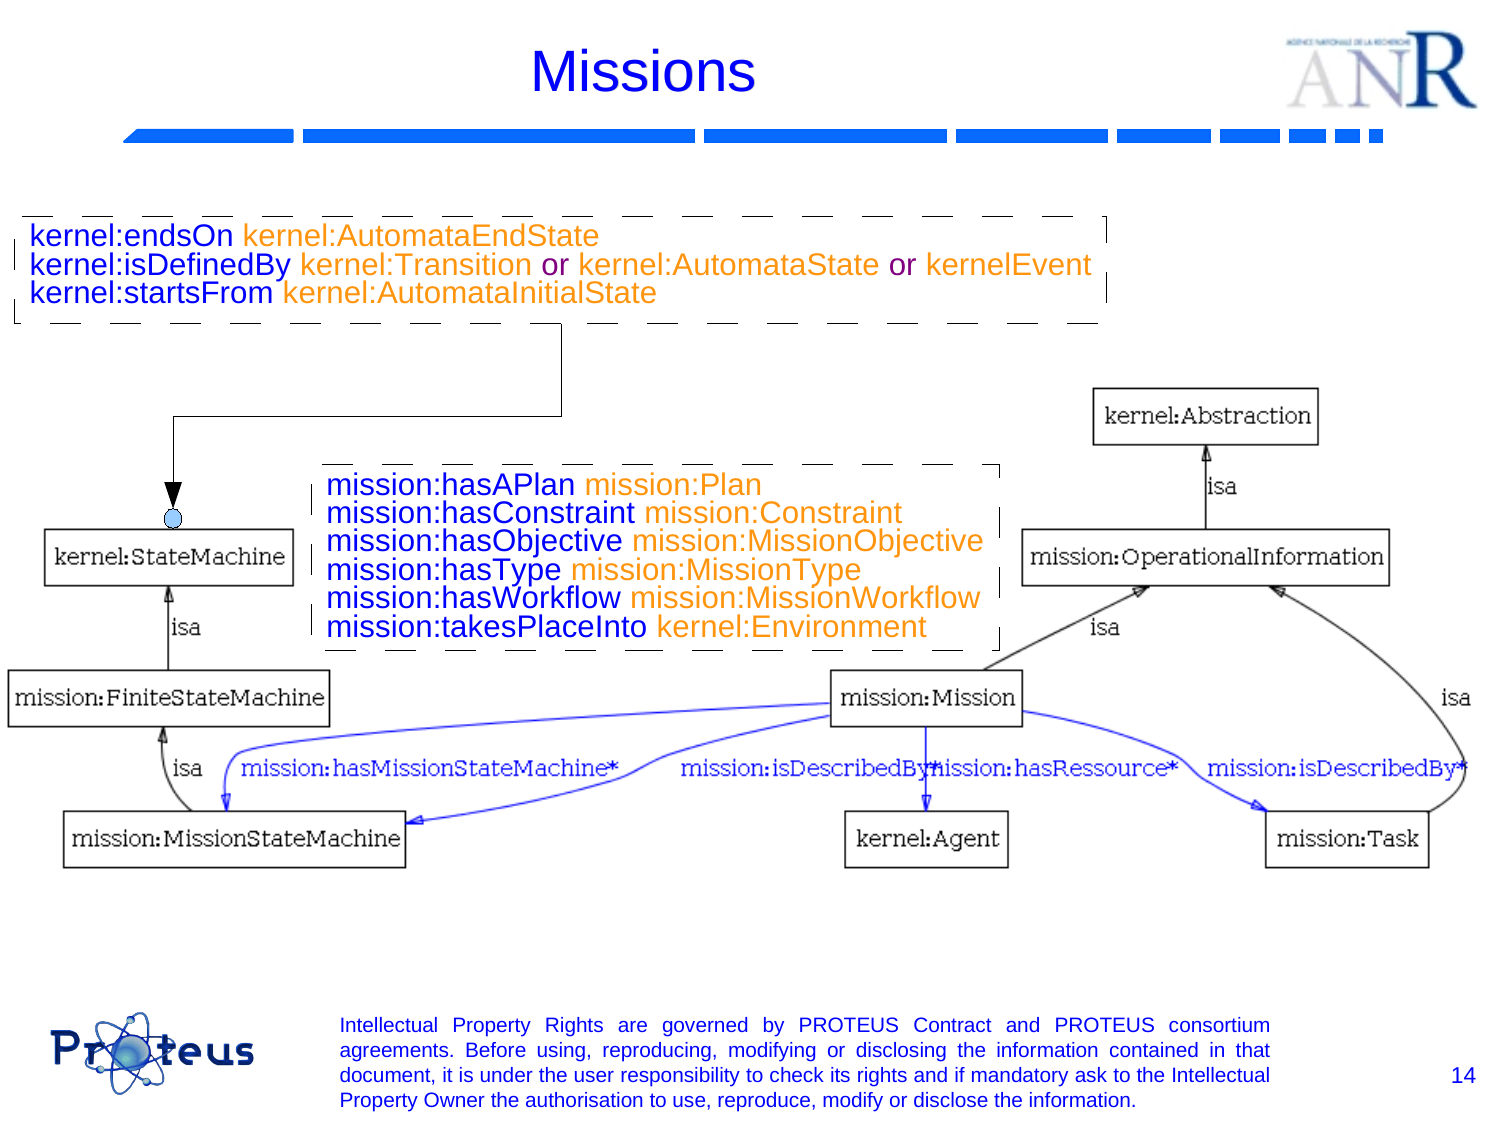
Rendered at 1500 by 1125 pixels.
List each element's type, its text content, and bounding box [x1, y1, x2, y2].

picture [0, 366, 1500, 900]
text_box mission:hasAPlan mission:Plan mission:hasConstraint mission:Constraint mission:hasObjective mission:MissionObjective mission:hasType mission:MissionType mission:hasWorkflow mission:MissionWorkflow mission:takesPlaceInto kernel:Environment [311, 464, 996, 651]
text_box [164, 508, 182, 529]
picture [35, 1003, 272, 1101]
picture [1281, 27, 1484, 115]
text_box kernel:endsOn kernel:AutomataEndState kernel:isDefinedBy kernel:Transition or kernel:AutomataState or kernelEvent kernel:startsFrom kernel:AutomataInitialState [14, 216, 1100, 324]
title Missions [23, 11, 1264, 130]
